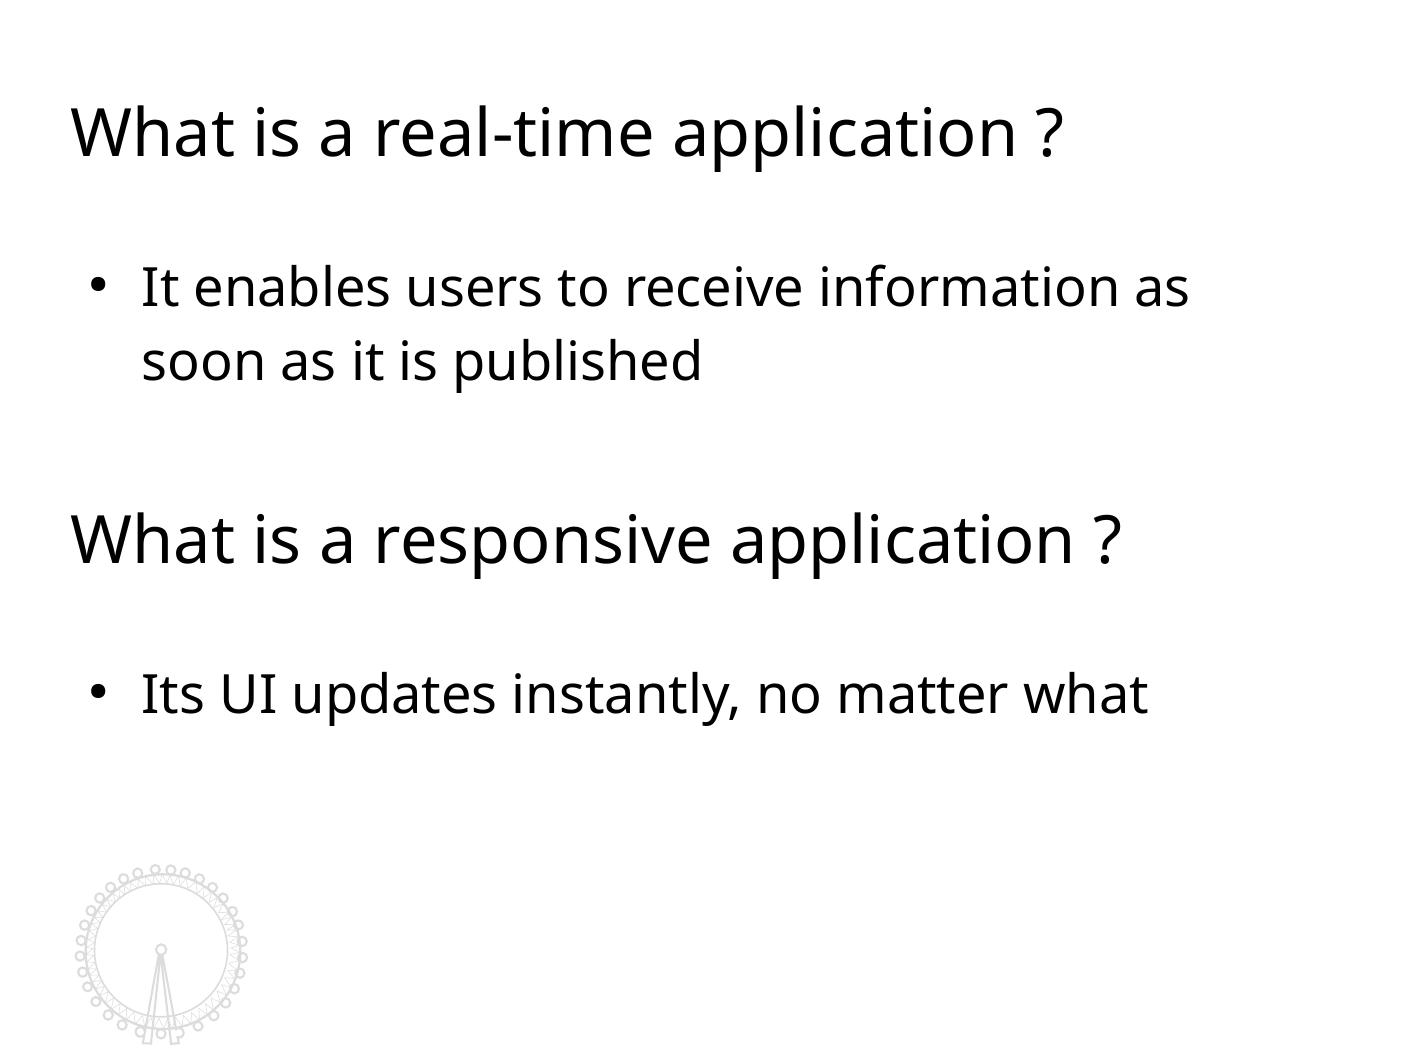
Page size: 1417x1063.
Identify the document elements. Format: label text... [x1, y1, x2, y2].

title What is a real-time application ? [70, 42, 1346, 220]
list It enables users to receive information as soon as it is published [70, 248, 1318, 422]
list Its UI updates instantly, no matter what [70, 655, 1318, 829]
title What is a responsive application ? [70, 449, 1346, 627]
